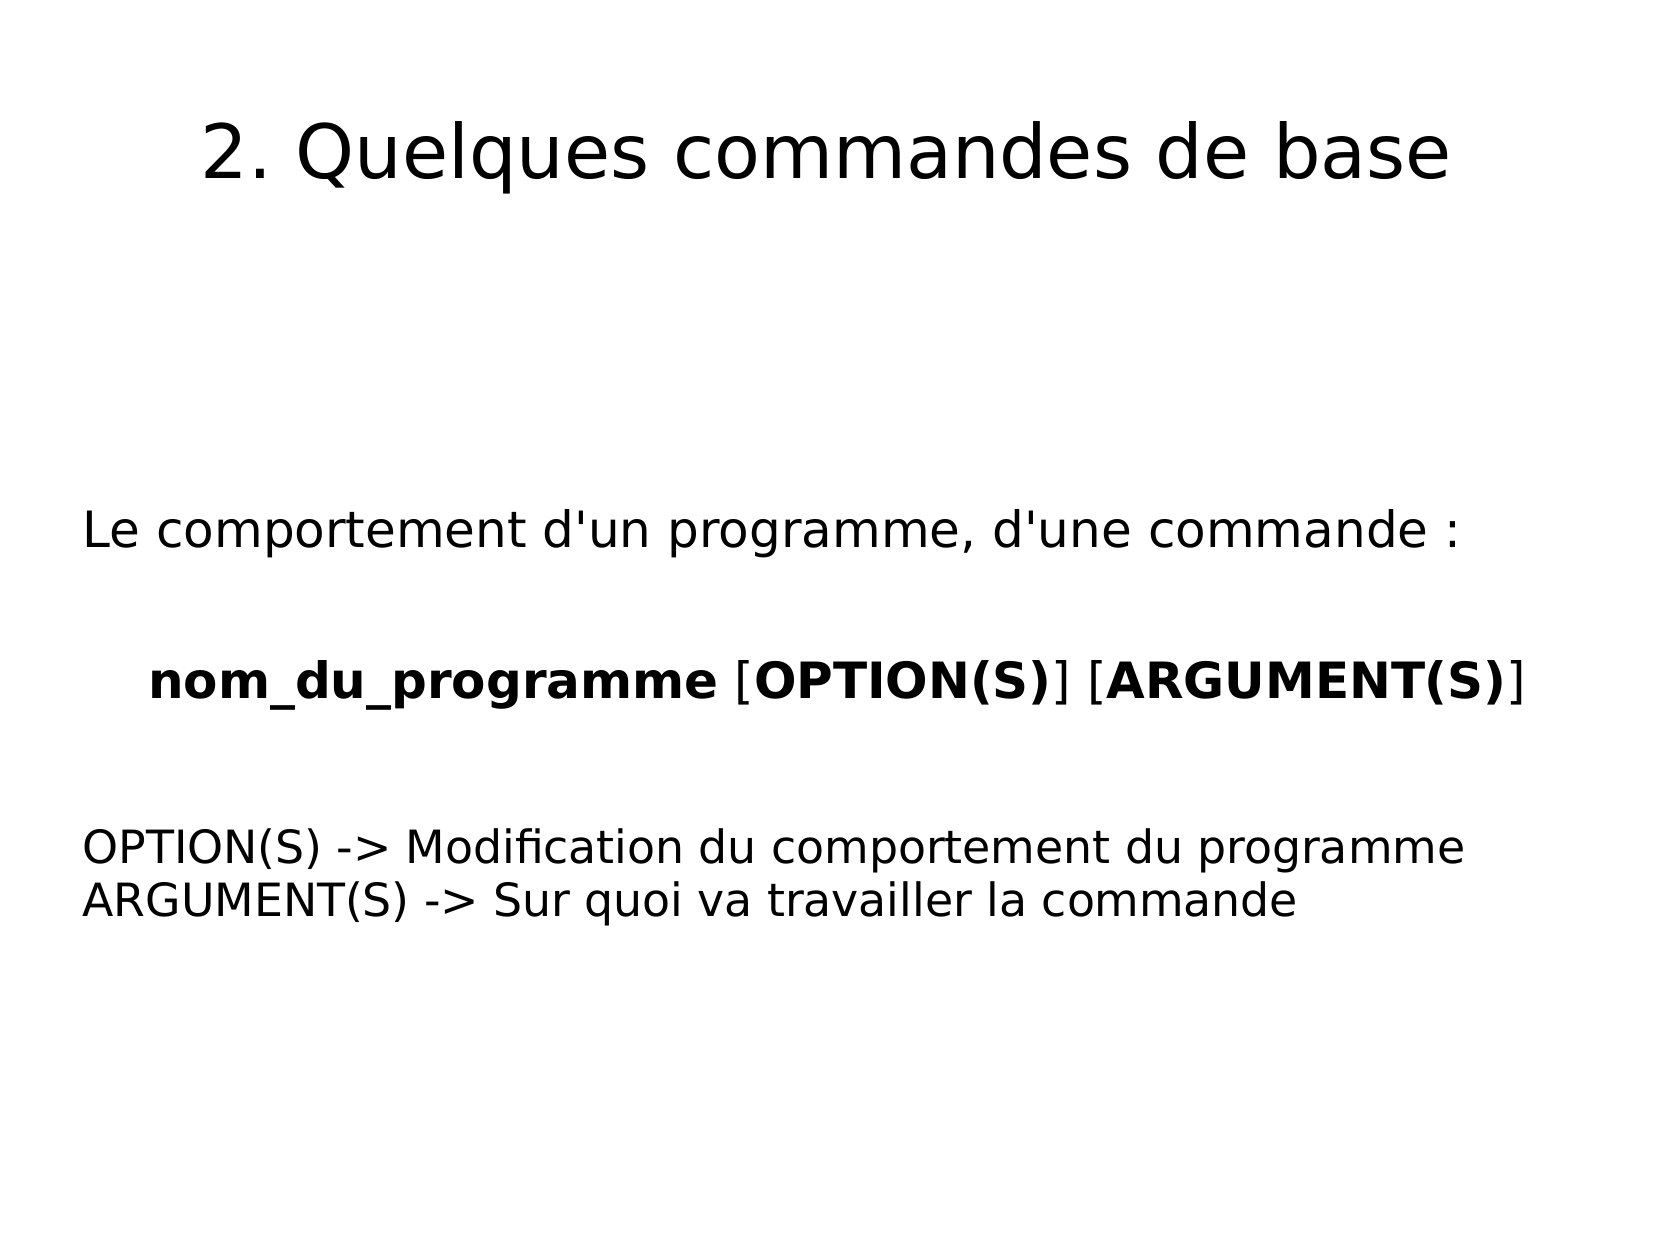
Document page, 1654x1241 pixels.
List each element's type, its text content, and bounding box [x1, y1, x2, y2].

title 2. Quelques commandes de base [82, 49, 1571, 257]
subtitle Le comportement d'un programme, d'une commande : nom_du_programme [OPTION(S)] [ARGUMENT(S)] OPTION(S) -> Modification du comportement du programme ARGUMENT(S) -> Sur quoi va travailler la commande [82, 354, 1571, 1074]
